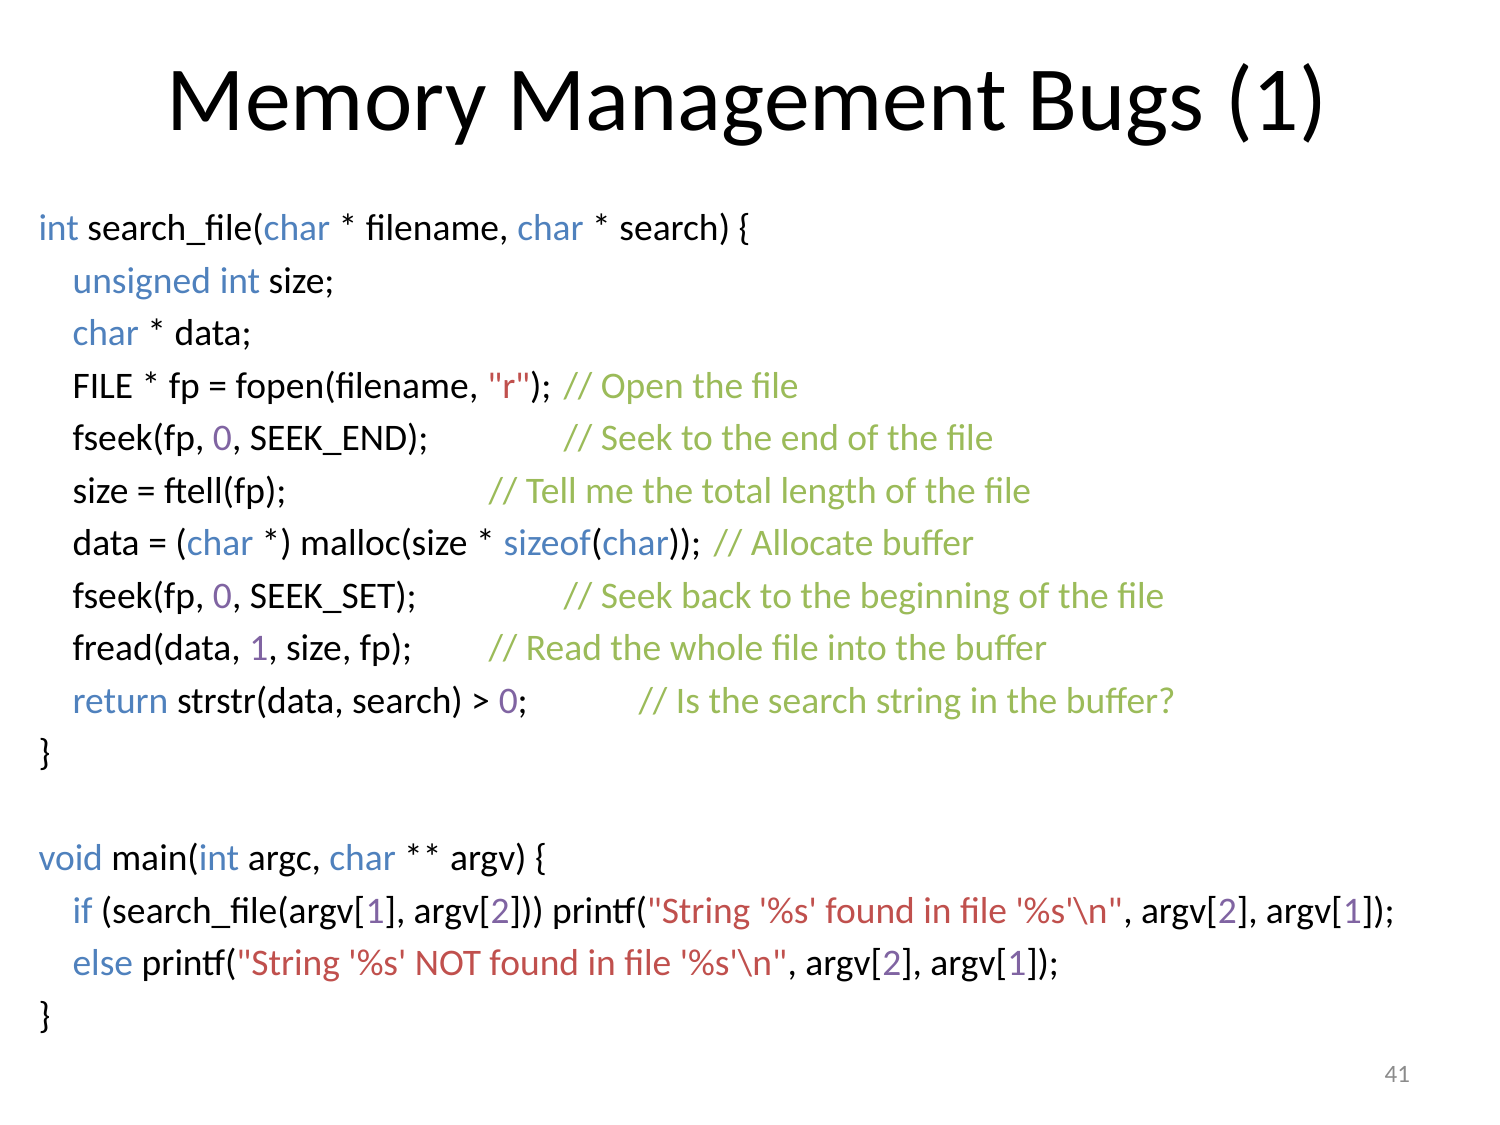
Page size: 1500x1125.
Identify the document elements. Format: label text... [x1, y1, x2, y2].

slide_number <number> [1074, 1042, 1425, 1103]
title Memory Management Bugs (1) [7, 0, 1488, 188]
list int search_file(char * filename, char * search) { unsigned int size; char * data; FILE * fp = fopen(filename, "r"); // Open the file fseek(fp, 0, SEEK_END); // Seek to the end of the file size = ftell(fp); // Tell me the total length of the file data = (char *) malloc(size * sizeof(char)); // Allocate buffer fseek(fp, 0, SEEK_SET); // Seek back to the beginning of the file fread(data, 1, size, fp); // Read the whole file into the buffer return strstr(data, search) > 0; // Is the search string in the buffer? } void main(int argc, char ** argv) { if (search_file(argv[1], argv[2])) printf("String '%s' found in file '%s'\n", argv[2], argv[1]); else printf("String '%s' NOT found in file '%s'\n", argv[2], argv[1]); } [23, 195, 1468, 1109]
